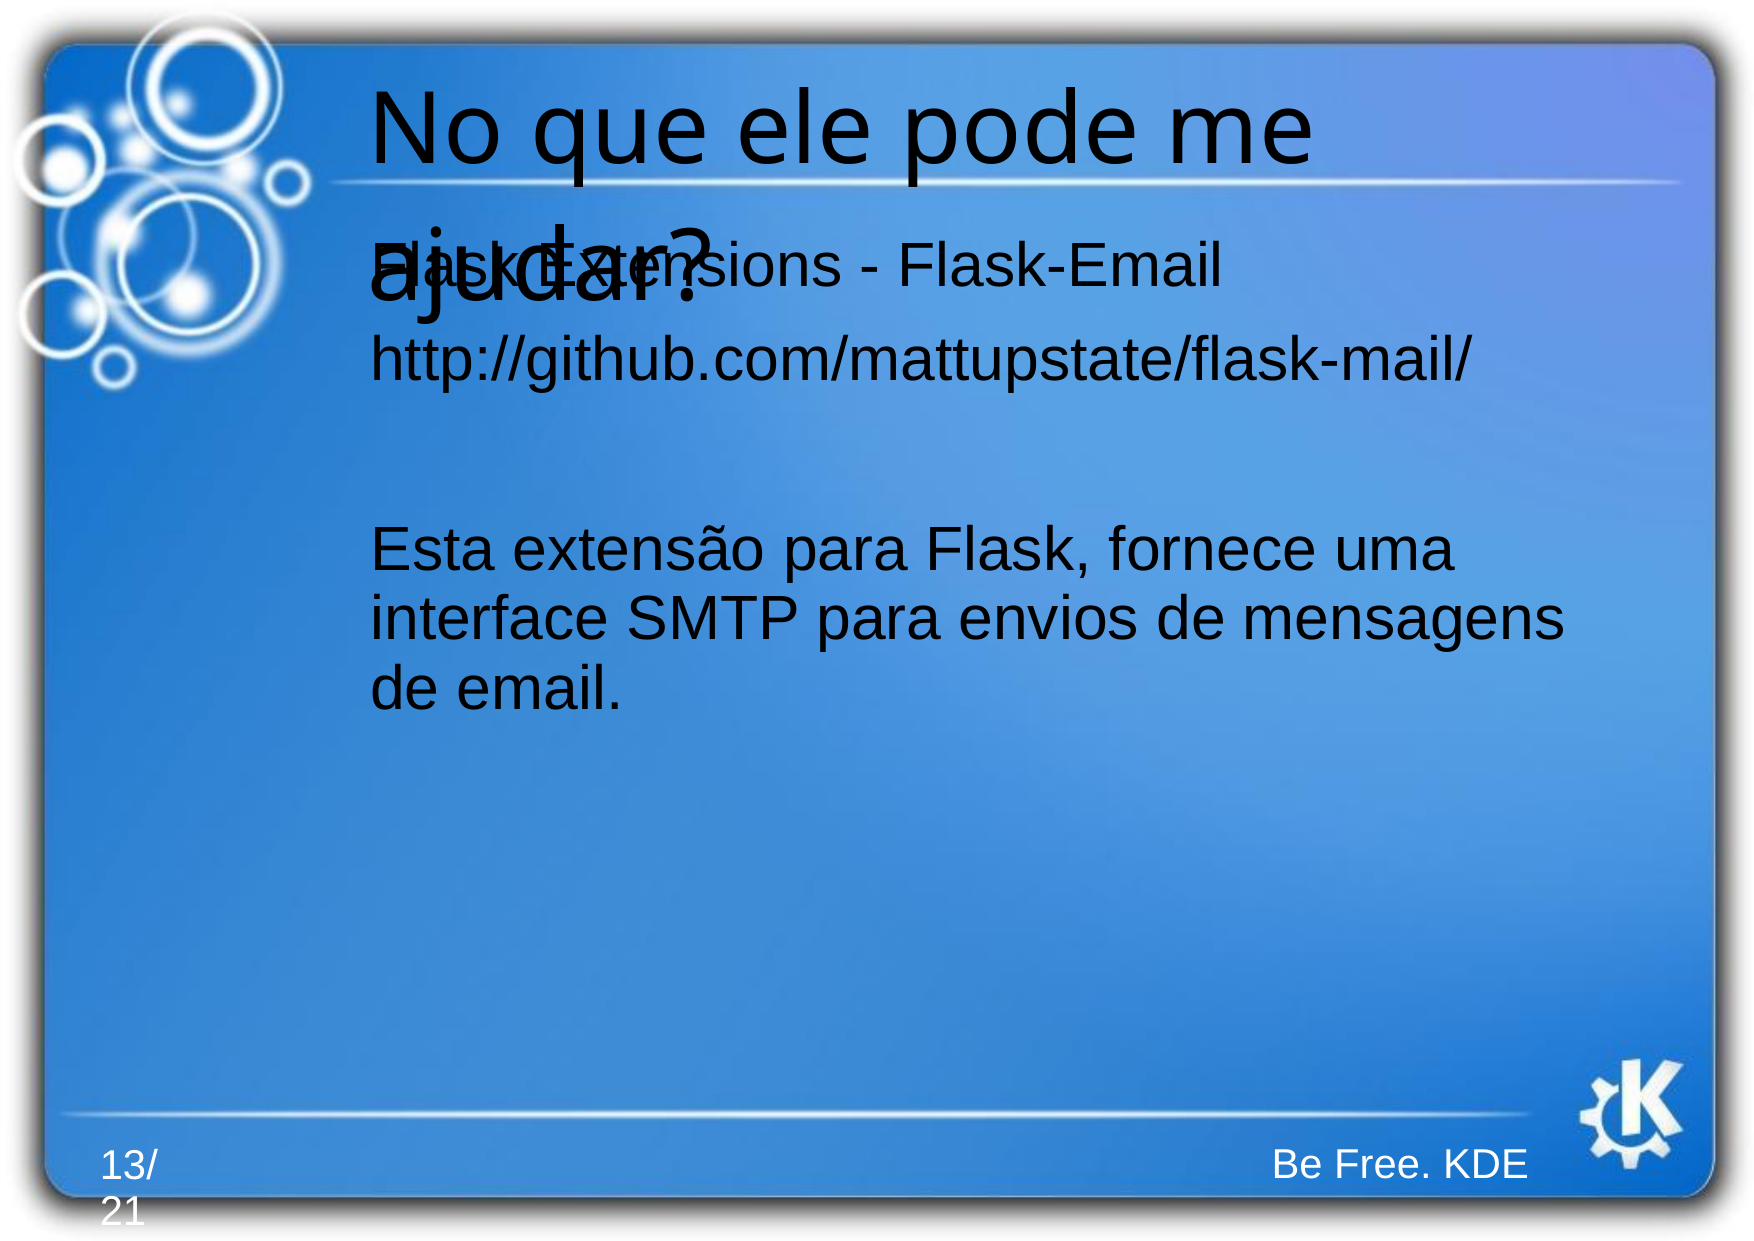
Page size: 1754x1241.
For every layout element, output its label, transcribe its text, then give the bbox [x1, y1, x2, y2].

list Flask Extensions - Flask-Email http://github.com/mattupstate/flask-mail/ Esta extensão para Flask, fornece uma interface SMTP para envios de mensagens de email. [355, 222, 1654, 1016]
picture [0, 0, 1754, 1241]
title No que ele pode me ajudar? [352, 49, 1651, 174]
